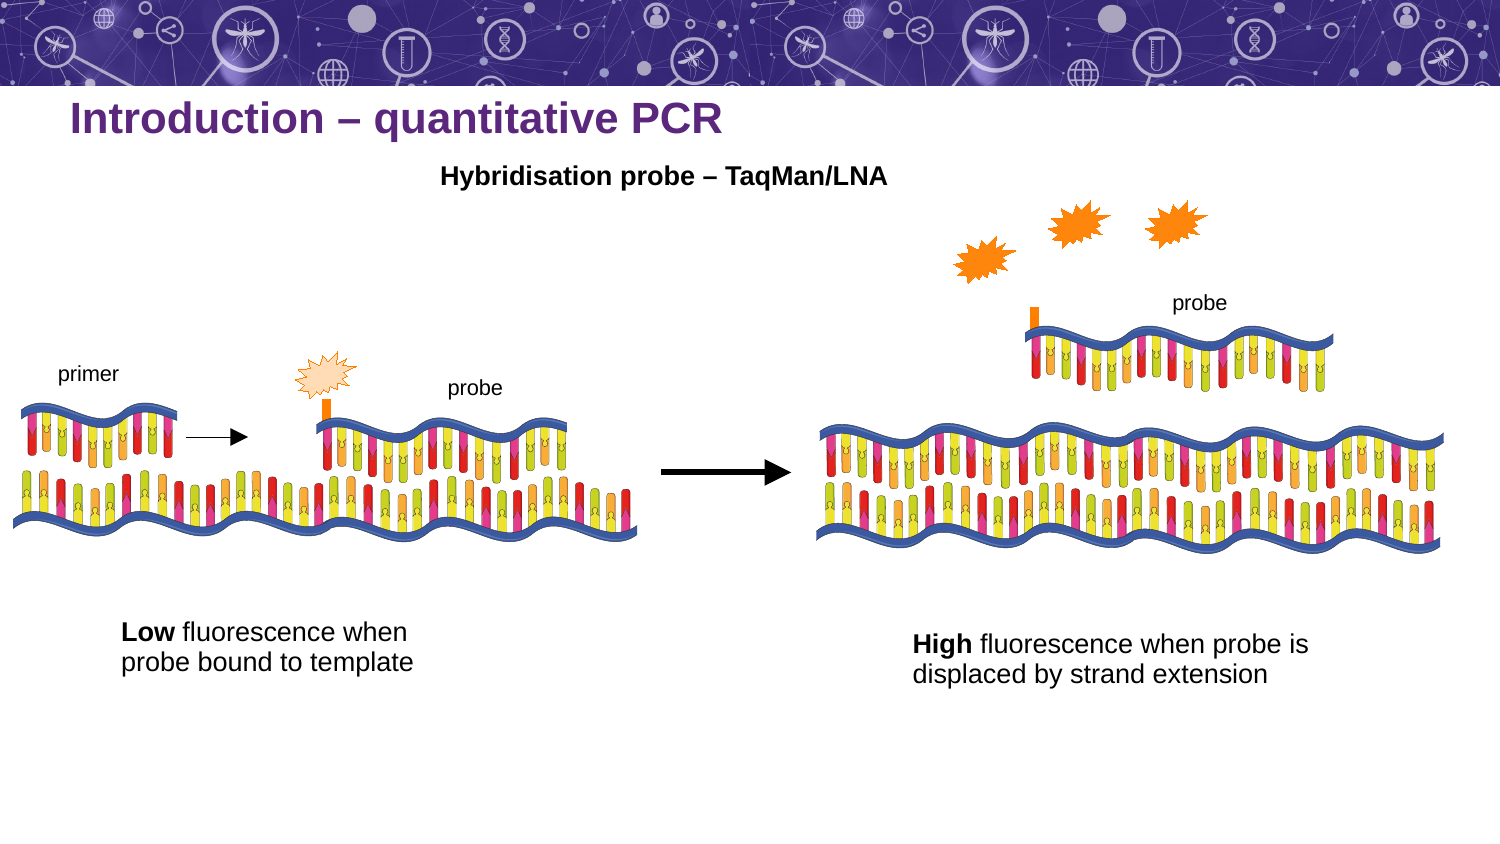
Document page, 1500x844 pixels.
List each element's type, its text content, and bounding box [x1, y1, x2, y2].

text_box High fluorescence when probe is displaced by strand extension [897, 621, 1347, 697]
text_box [1048, 200, 1111, 249]
picture [1024, 307, 1335, 393]
text_box [953, 236, 1016, 284]
text_box Low fluorescence when probe bound to template [106, 609, 473, 686]
picture [814, 402, 1446, 573]
title Introduction – quantitative PCR [54, 75, 1118, 151]
text_box Hybridisation probe – TaqMan/LNA [425, 153, 934, 229]
text_box [295, 351, 357, 399]
picture [11, 384, 638, 561]
text_box probe [1157, 283, 1257, 329]
picture [0, 0, 1500, 86]
text_box probe [432, 368, 532, 414]
text_box primer [43, 354, 142, 400]
text_box [1145, 200, 1208, 249]
